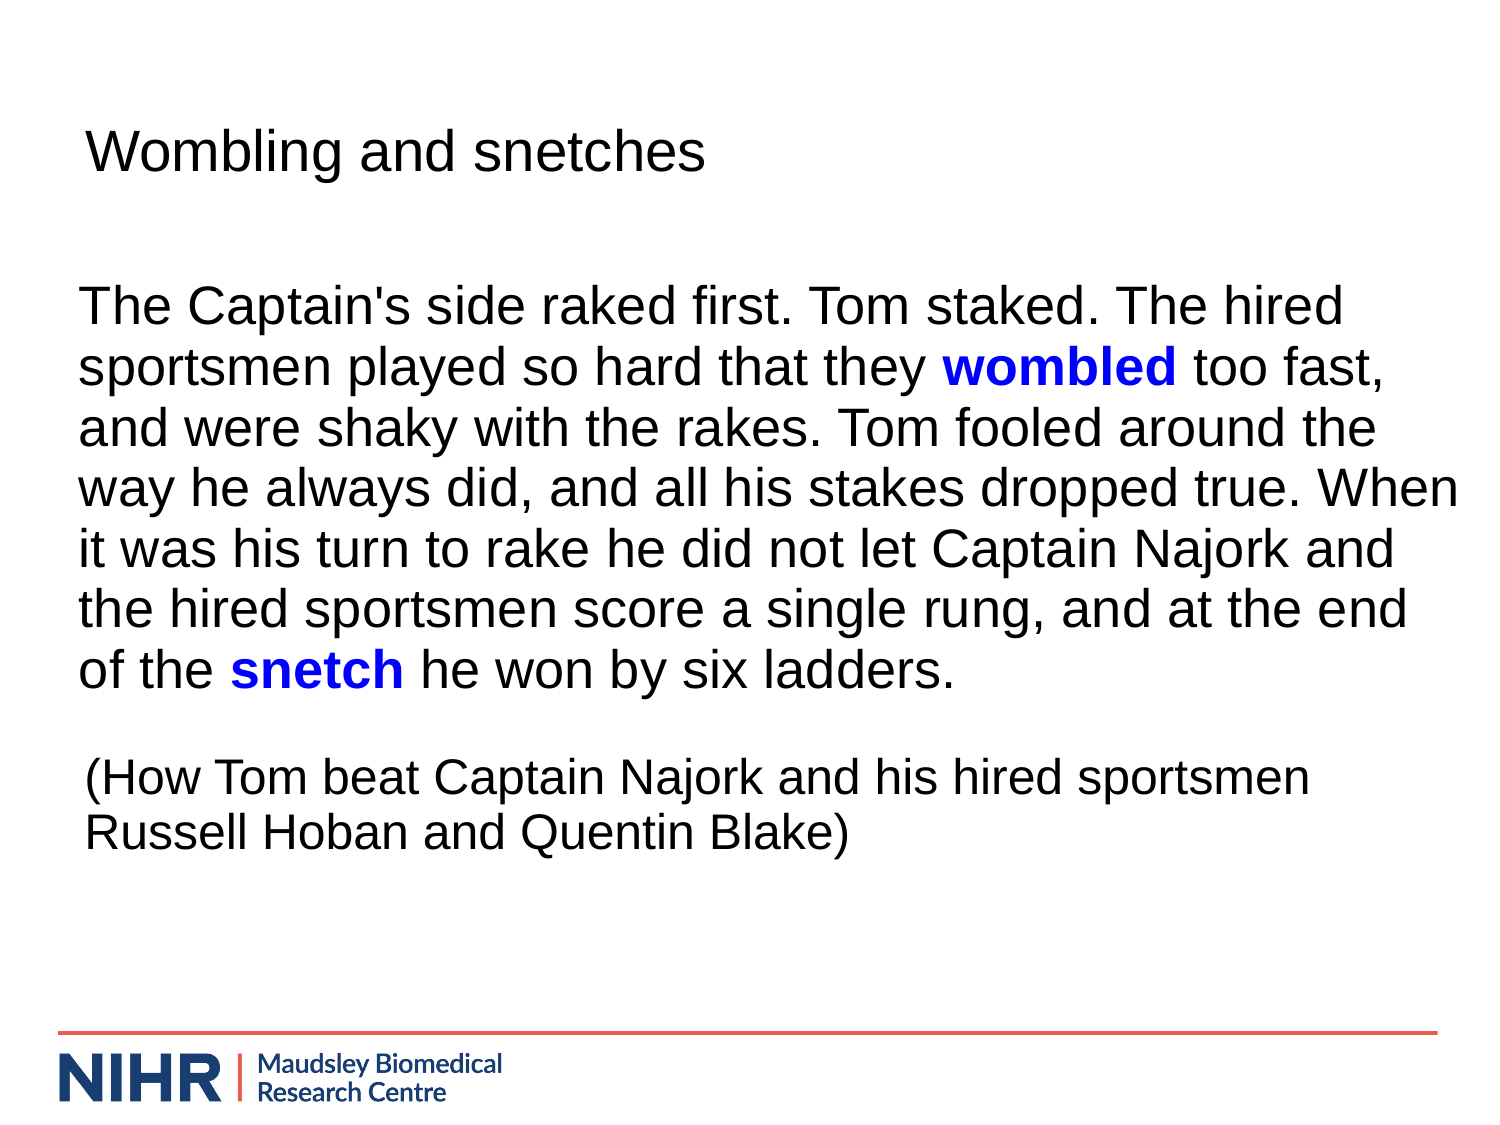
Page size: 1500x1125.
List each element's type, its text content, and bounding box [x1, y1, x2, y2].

text_box Wombling and snetches [70, 113, 1075, 192]
text_box (How Tom beat Captain Najork and his hired sportsmen Russell Hoban and Quentin Blake) [69, 741, 1327, 907]
text_box The Captain's side raked first. Tom staked. The hired sportsmen played so hard that they wombled too fast, and were shaky with the rakes. Tom fooled around the way he always did, and all his stakes dropped true. When it was his turn to rake he did not let Captain Najork and the hired sportsmen score a single rung, and at the end of the snetch he won by six ladders. [64, 268, 1479, 708]
picture [29, 1018, 531, 1125]
